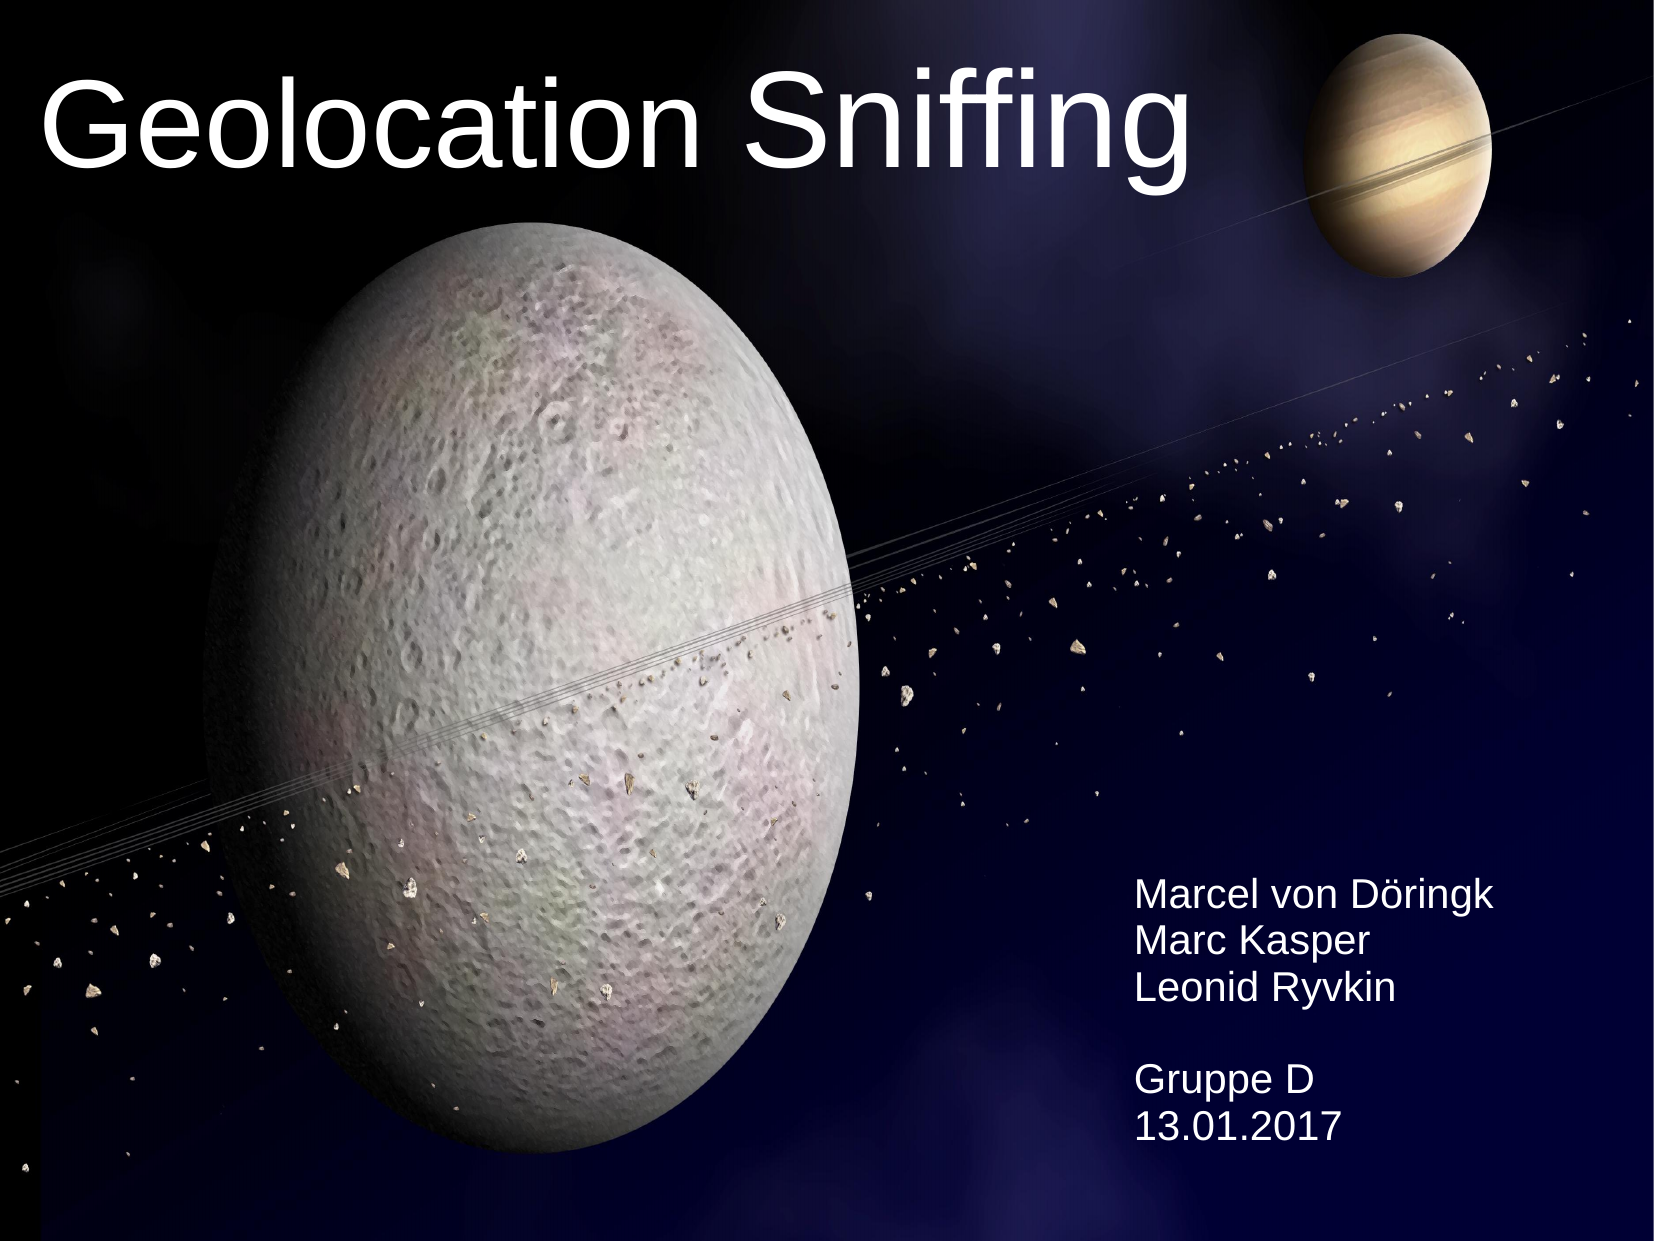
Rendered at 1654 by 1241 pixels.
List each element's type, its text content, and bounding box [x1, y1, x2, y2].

text_box Geolocation Sniffing [23, 35, 1288, 237]
picture [0, 0, 1654, 1241]
subtitle Marcel von Döringk Marc Kasper Leonid Ryvkin Gruppe D 13.01.2017 [1133, 838, 1560, 1182]
